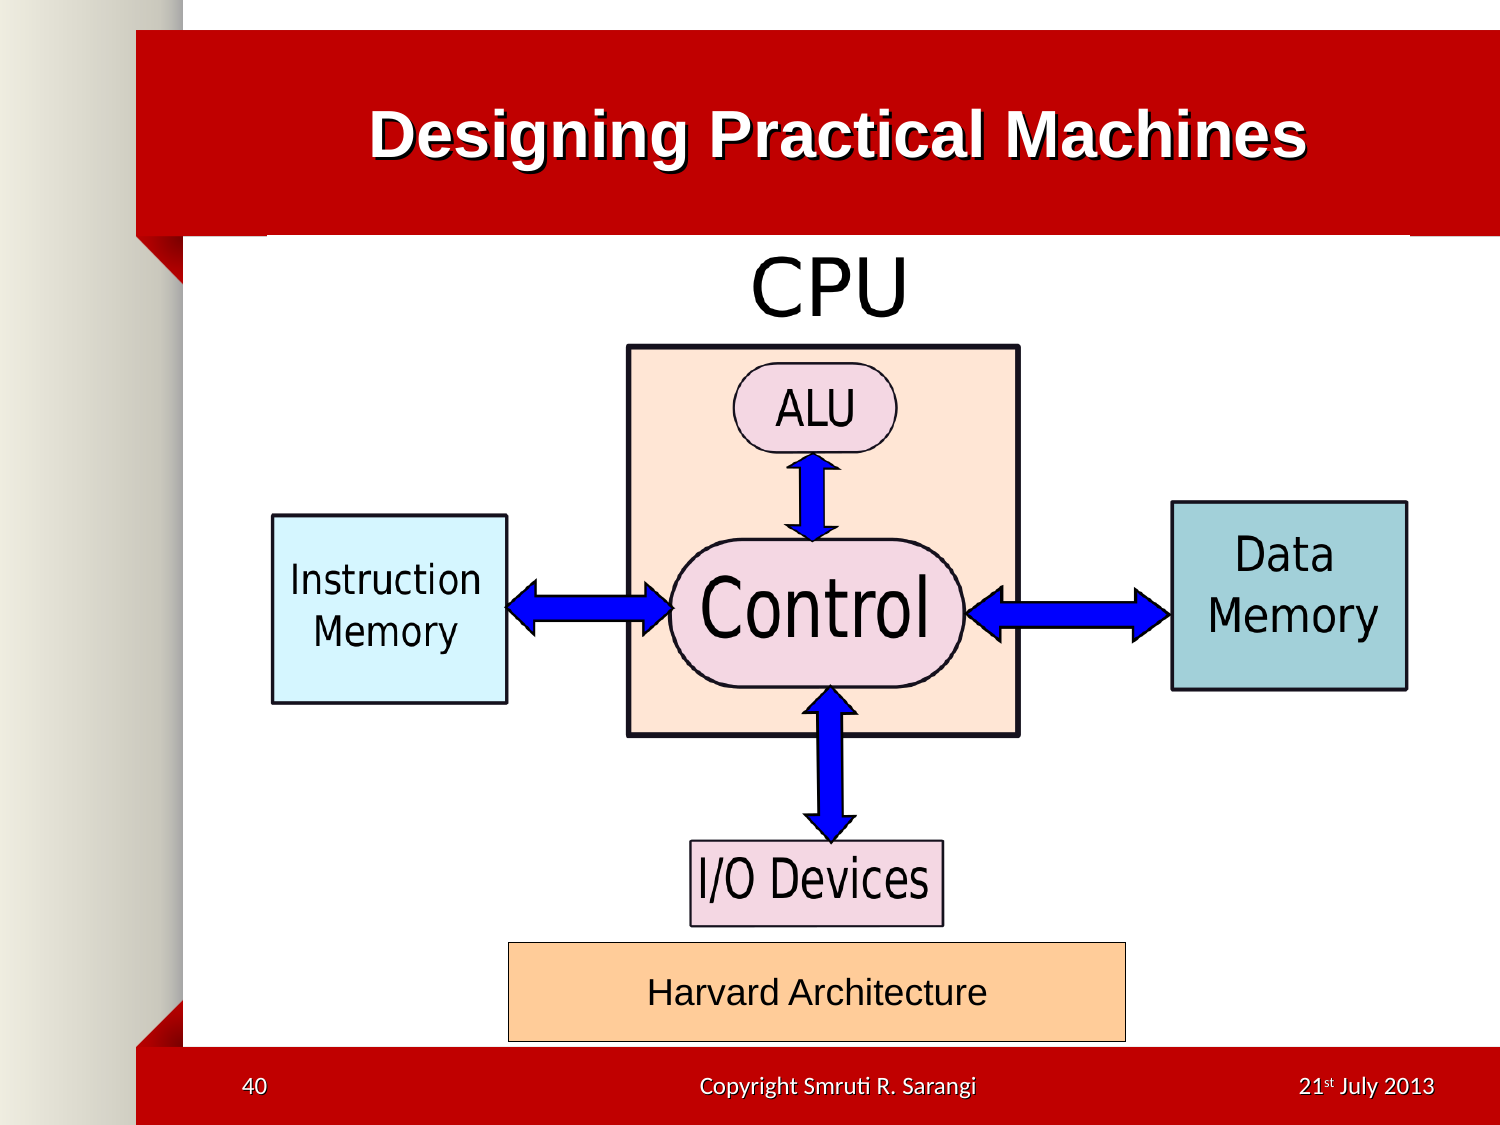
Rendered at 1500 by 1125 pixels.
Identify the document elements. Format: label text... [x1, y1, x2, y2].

picture [0, 0, 1500, 1125]
title Designing Practical Machines [230, 57, 1447, 211]
text_box Harvard Architecture [508, 942, 1126, 1042]
